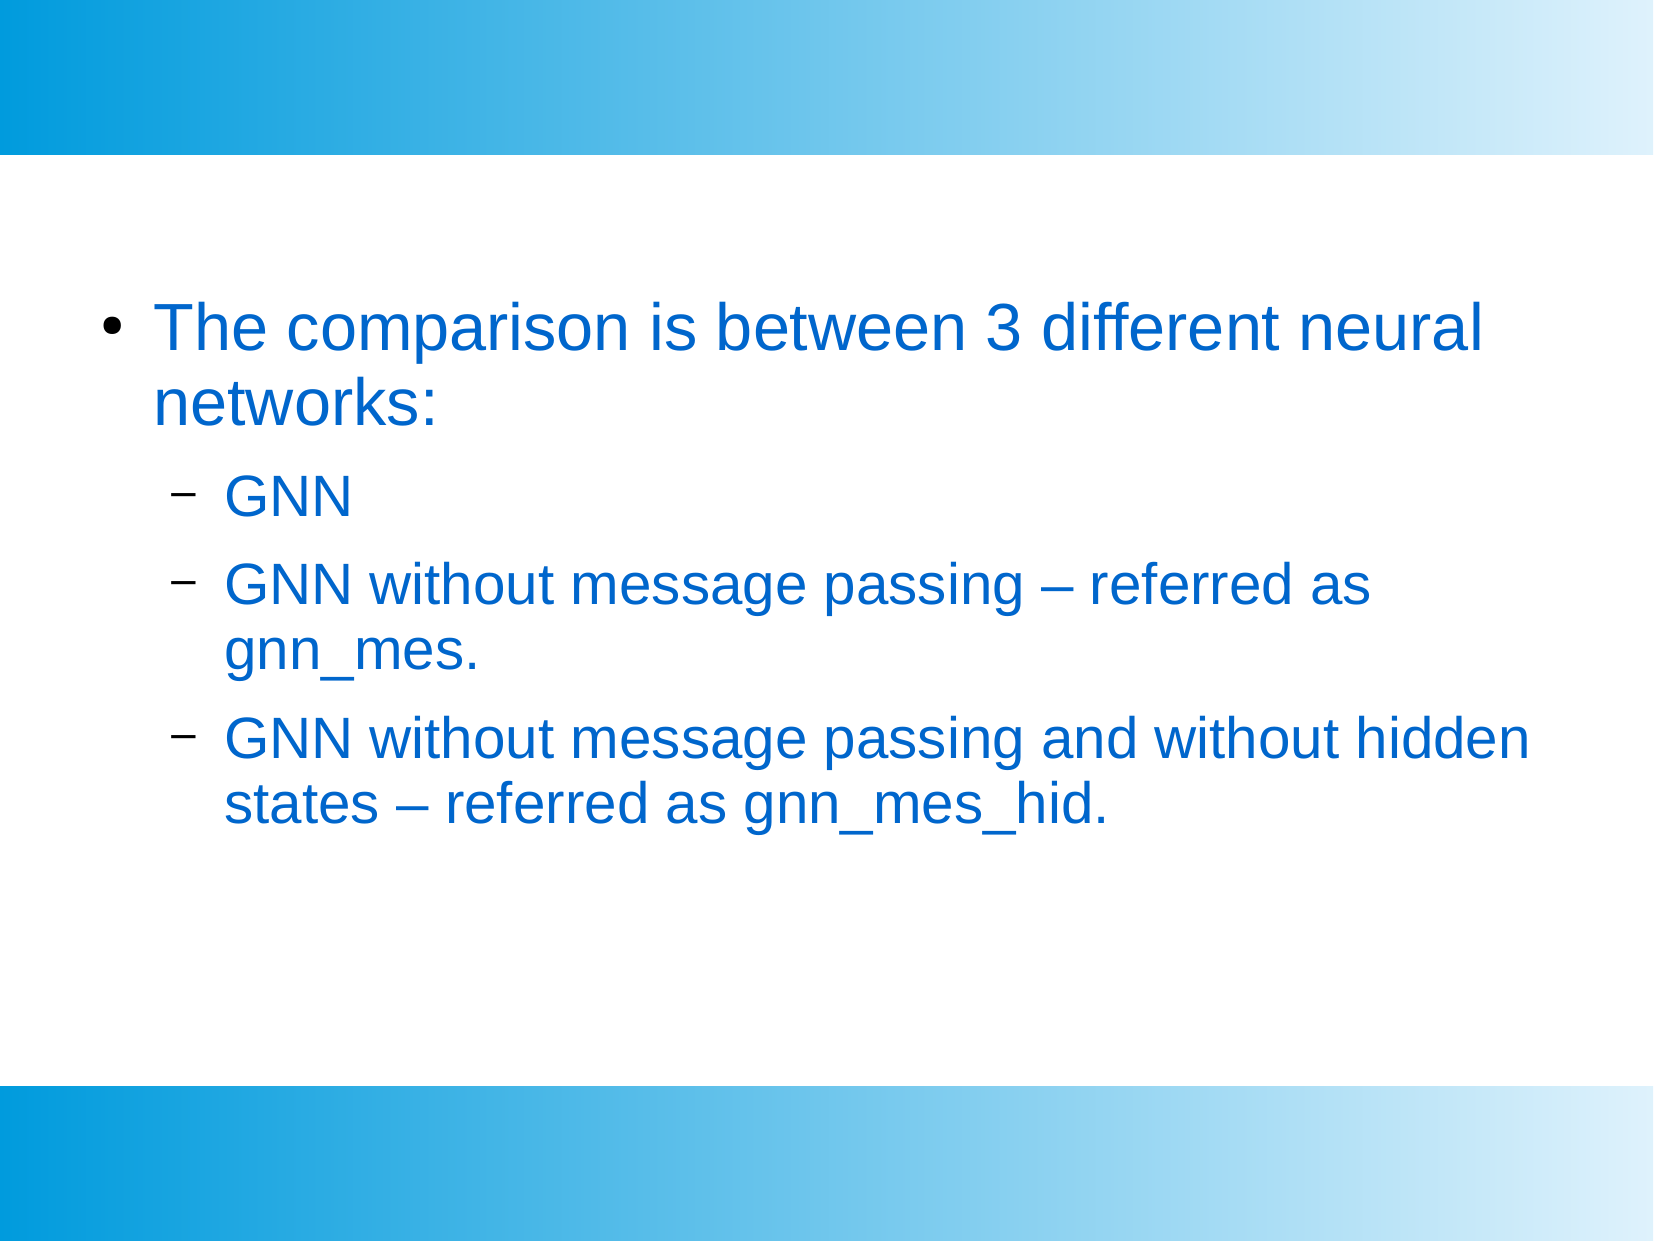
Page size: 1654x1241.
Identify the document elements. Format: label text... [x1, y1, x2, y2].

list The comparison is between 3 different neural networks: GNN GNN without message passing – referred as gnn_mes. GNN without message passing and without hidden states – referred as gnn_mes_hid. [82, 290, 1571, 1010]
